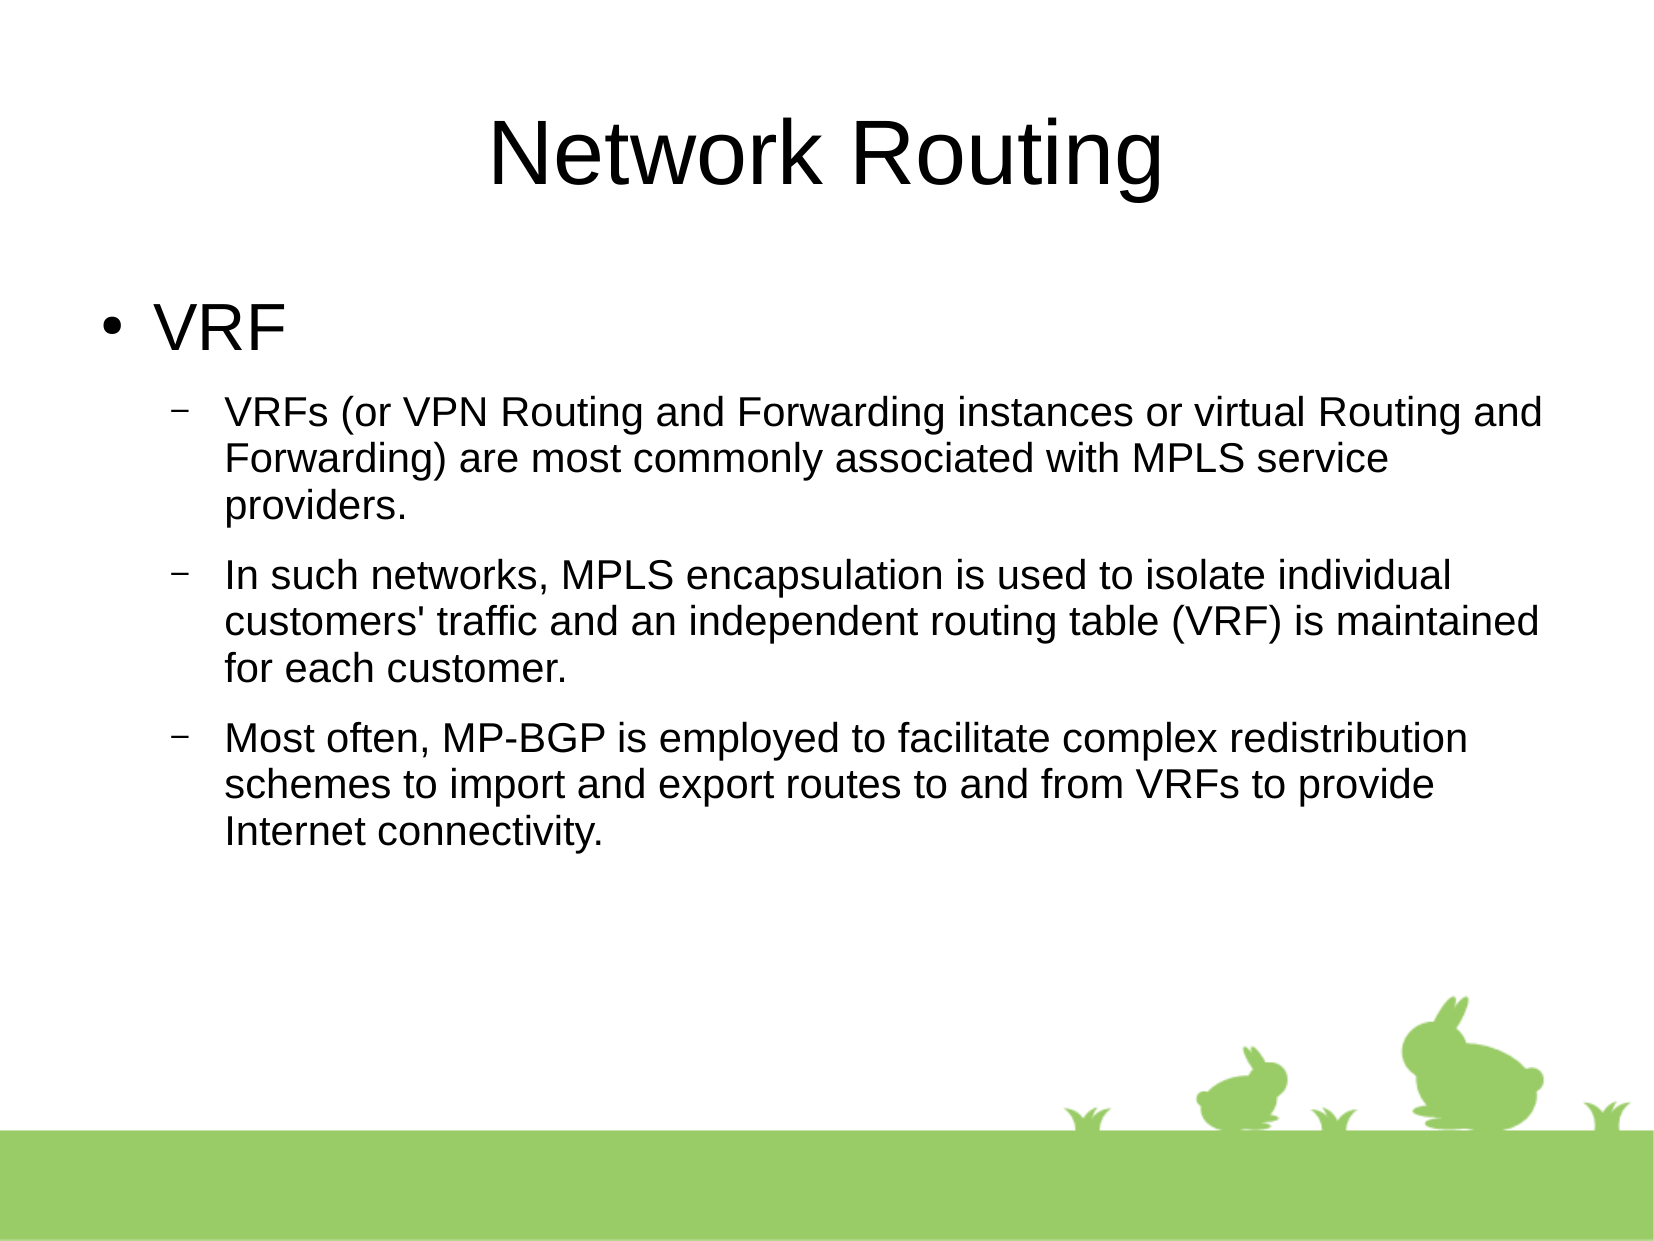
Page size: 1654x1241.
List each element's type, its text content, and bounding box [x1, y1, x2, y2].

picture [0, 0, 1654, 1241]
list VRF VRFs (or VPN Routing and Forwarding instances or virtual Routing and Forwarding) are most commonly associated with MPLS service providers. In such networks, MPLS encapsulation is used to isolate individual customers' traffic and an independent routing table (VRF) is maintained for each customer. Most often, MP-BGP is employed to facilitate complex redistribution schemes to import and export routes to and from VRFs to provide Internet connectivity. [82, 290, 1571, 1010]
title Network Routing [82, 49, 1571, 257]
